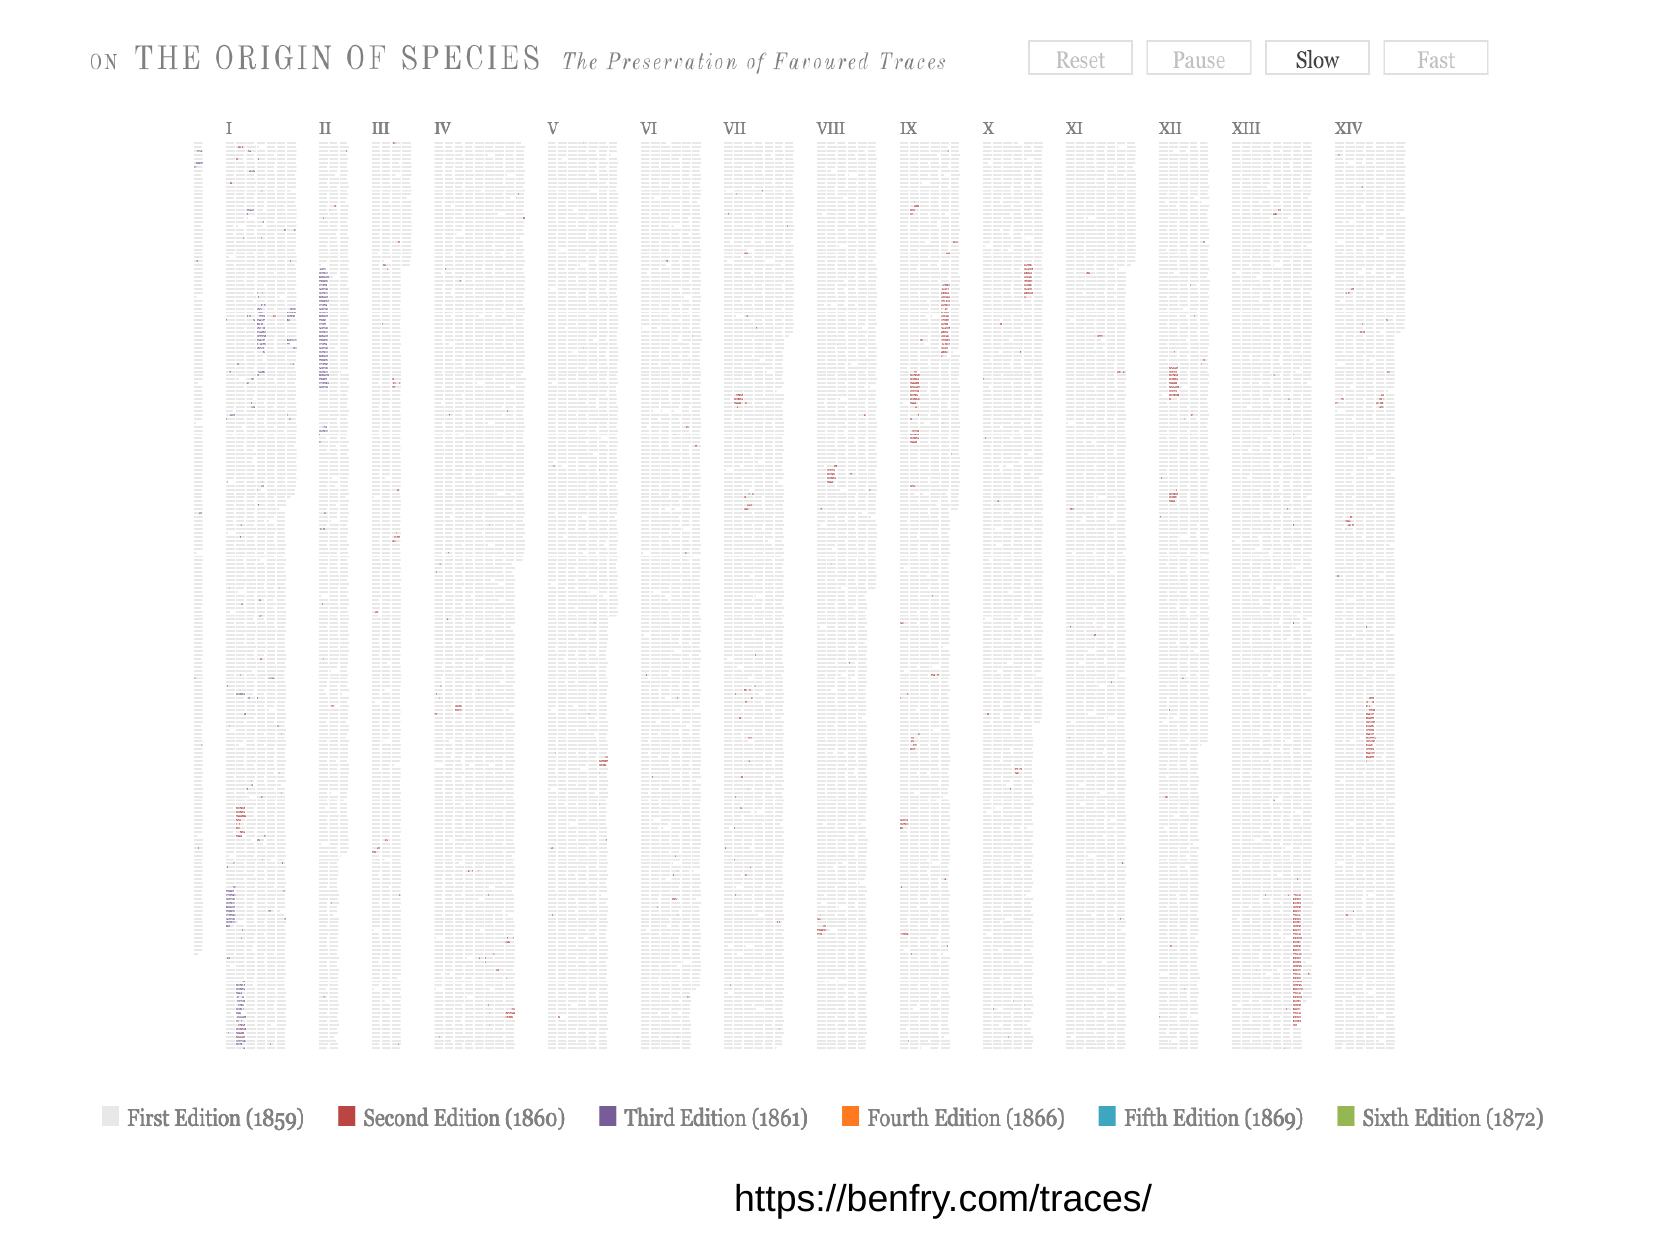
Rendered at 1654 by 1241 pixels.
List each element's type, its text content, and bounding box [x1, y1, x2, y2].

picture [31, 9, 1577, 1164]
text_box https://benfry.com/traces/ [719, 1170, 1171, 1227]
